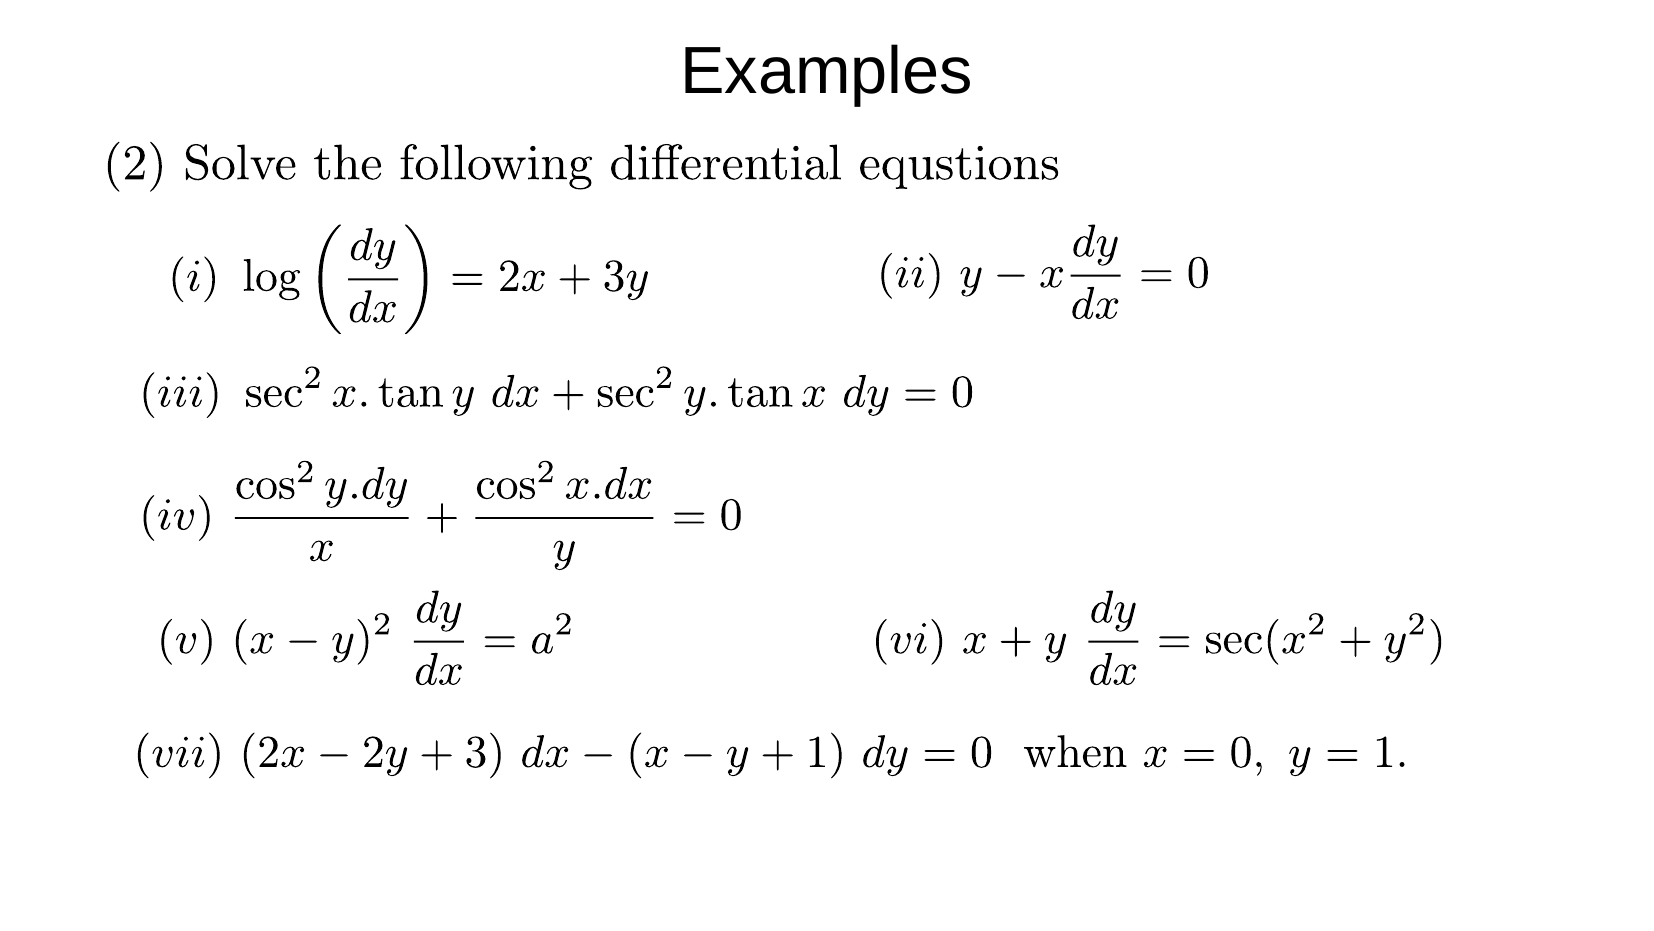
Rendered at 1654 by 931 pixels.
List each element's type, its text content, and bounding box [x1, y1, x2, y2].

text_box [170, 224, 648, 335]
text_box [879, 224, 1208, 320]
title Examples [82, 23, 1571, 119]
subtitle [47, 141, 1619, 875]
text_box [141, 366, 973, 418]
text_box [135, 732, 1405, 779]
text_box [141, 460, 741, 571]
text_box [159, 590, 571, 686]
text_box [105, 141, 1059, 192]
text_box [873, 590, 1442, 686]
